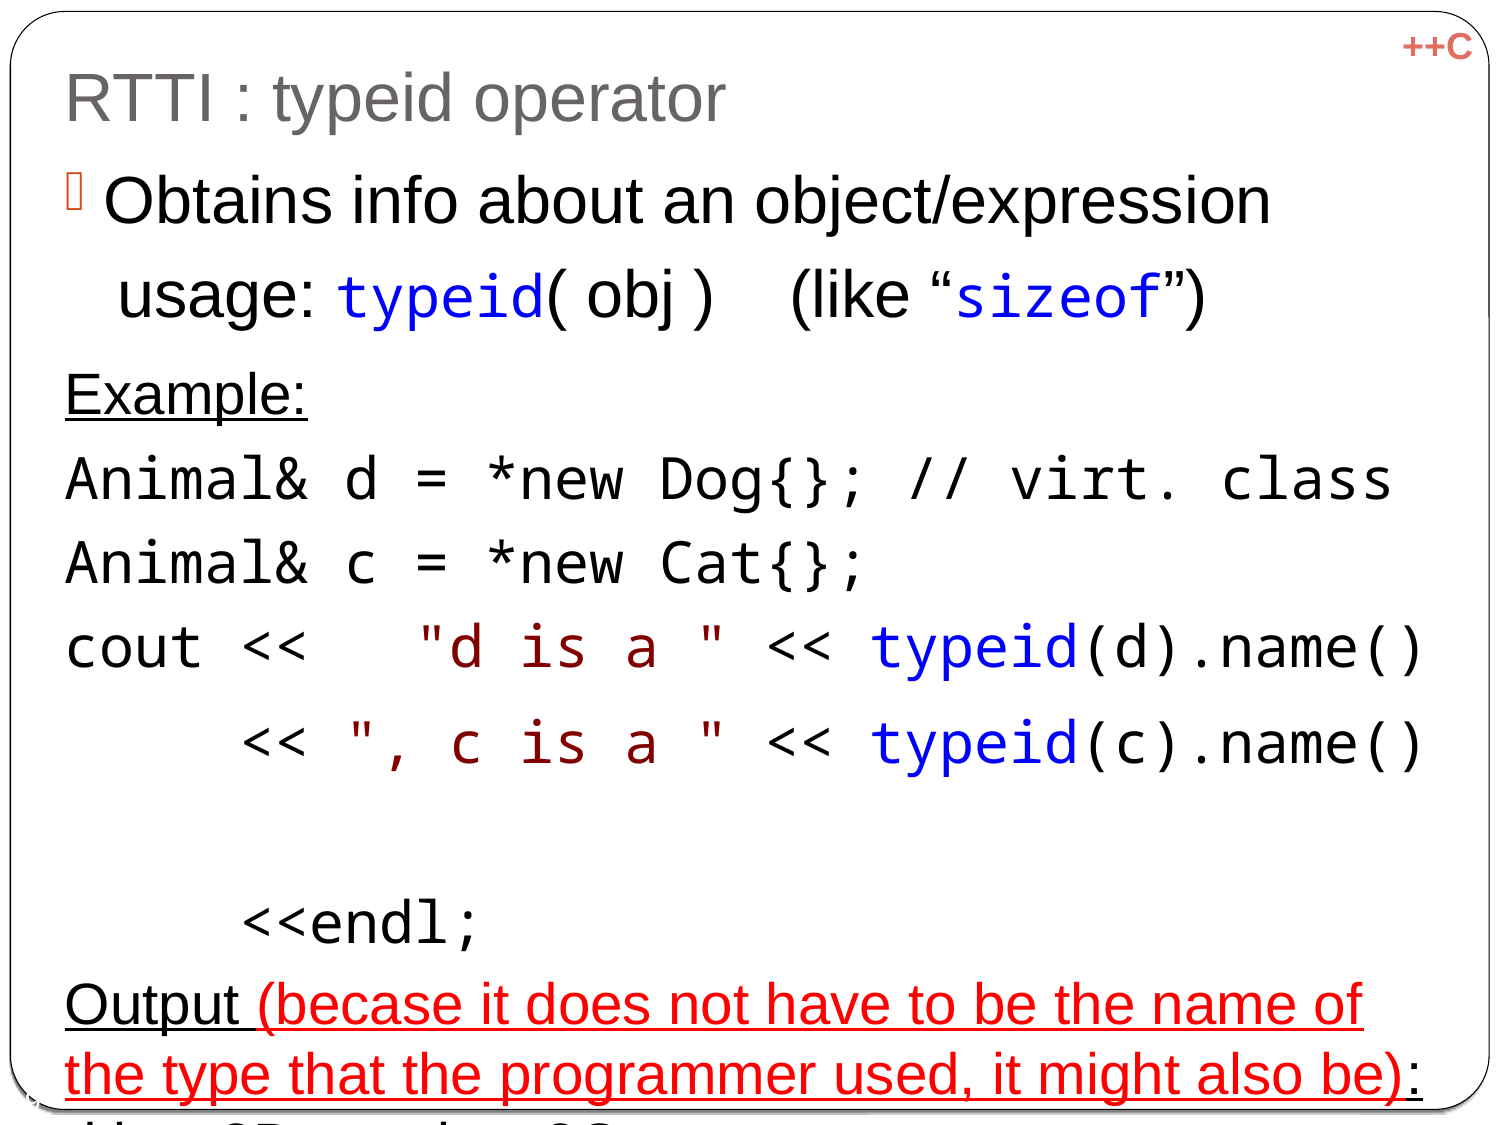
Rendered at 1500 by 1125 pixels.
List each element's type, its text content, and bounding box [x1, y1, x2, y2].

title RTTI : typeid operator [50, 45, 1450, 149]
list Obtains info about an object/expression usage: typeid( obj ) (like “sizeof”) Example: Animal& d = *new Dog{}; // virt. class Animal& c = *new Cat{}; cout << "d is a " << typeid(d).name() << ", c is a " << typeid(c).name() <<endl; Output (becase it does not have to be the name of the type that the programmer used, it might also be): d is a 3Dog, c is a 3Cat [50, 149, 1450, 1088]
slide_number <number> [0, 1074, 50, 1125]
